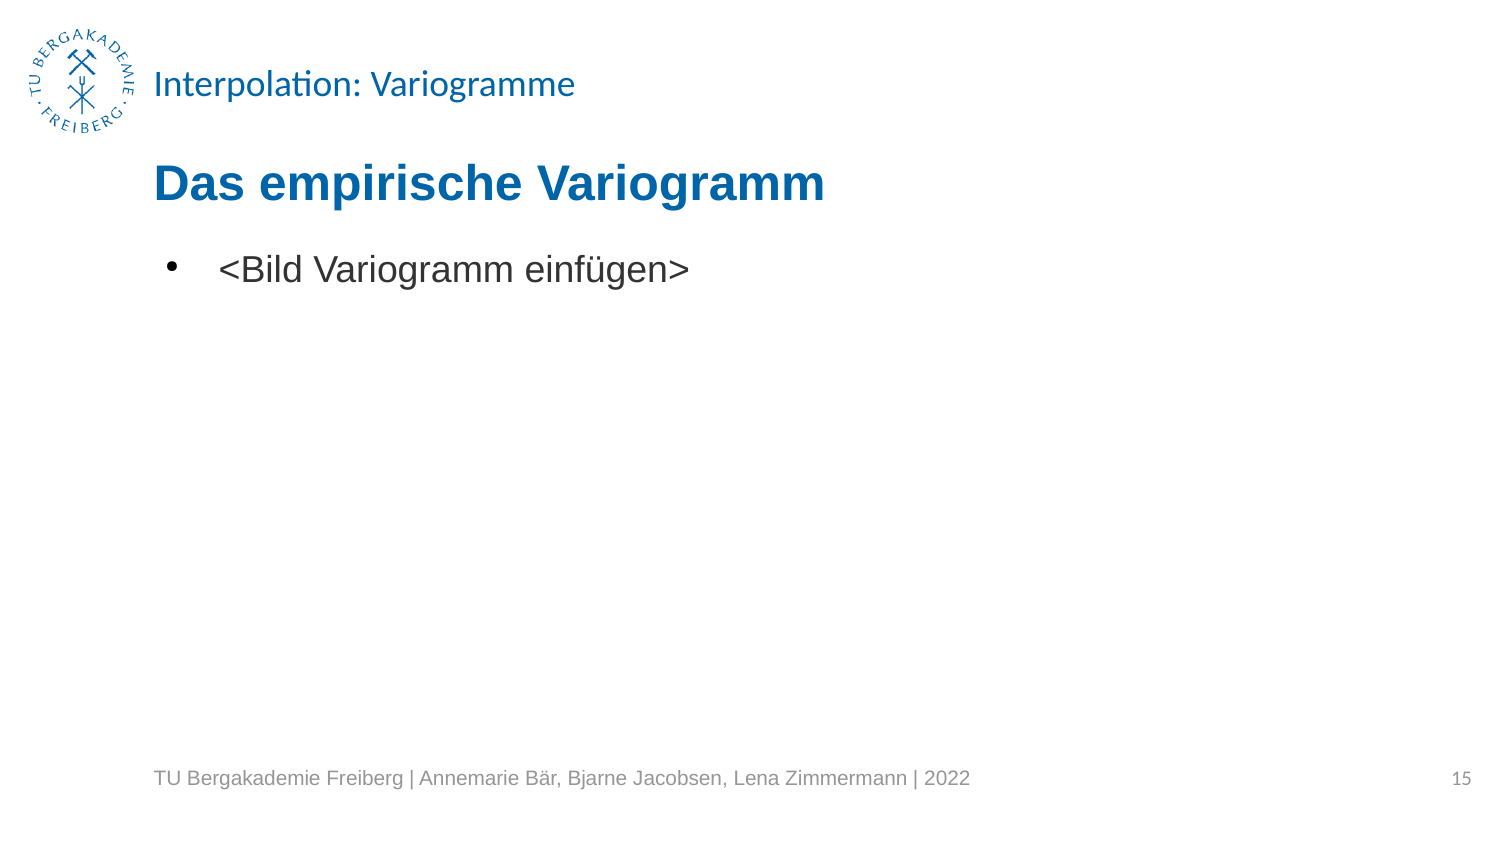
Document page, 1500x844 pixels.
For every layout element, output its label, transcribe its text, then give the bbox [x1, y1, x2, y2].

picture [29, 29, 134, 133]
title Interpolation: Variogramme [153, 29, 1353, 133]
list <Bild Variogramm einfügen> [147, 244, 1347, 706]
footer TU Bergakademie Freiberg | Annemarie Bär, Bjarne Jacobsen, Lena Zimmermann | 2022 [153, 764, 1353, 824]
slide_number <Foliennummer> [1352, 764, 1473, 825]
list Das empirische Variogramm [153, 150, 1353, 221]
